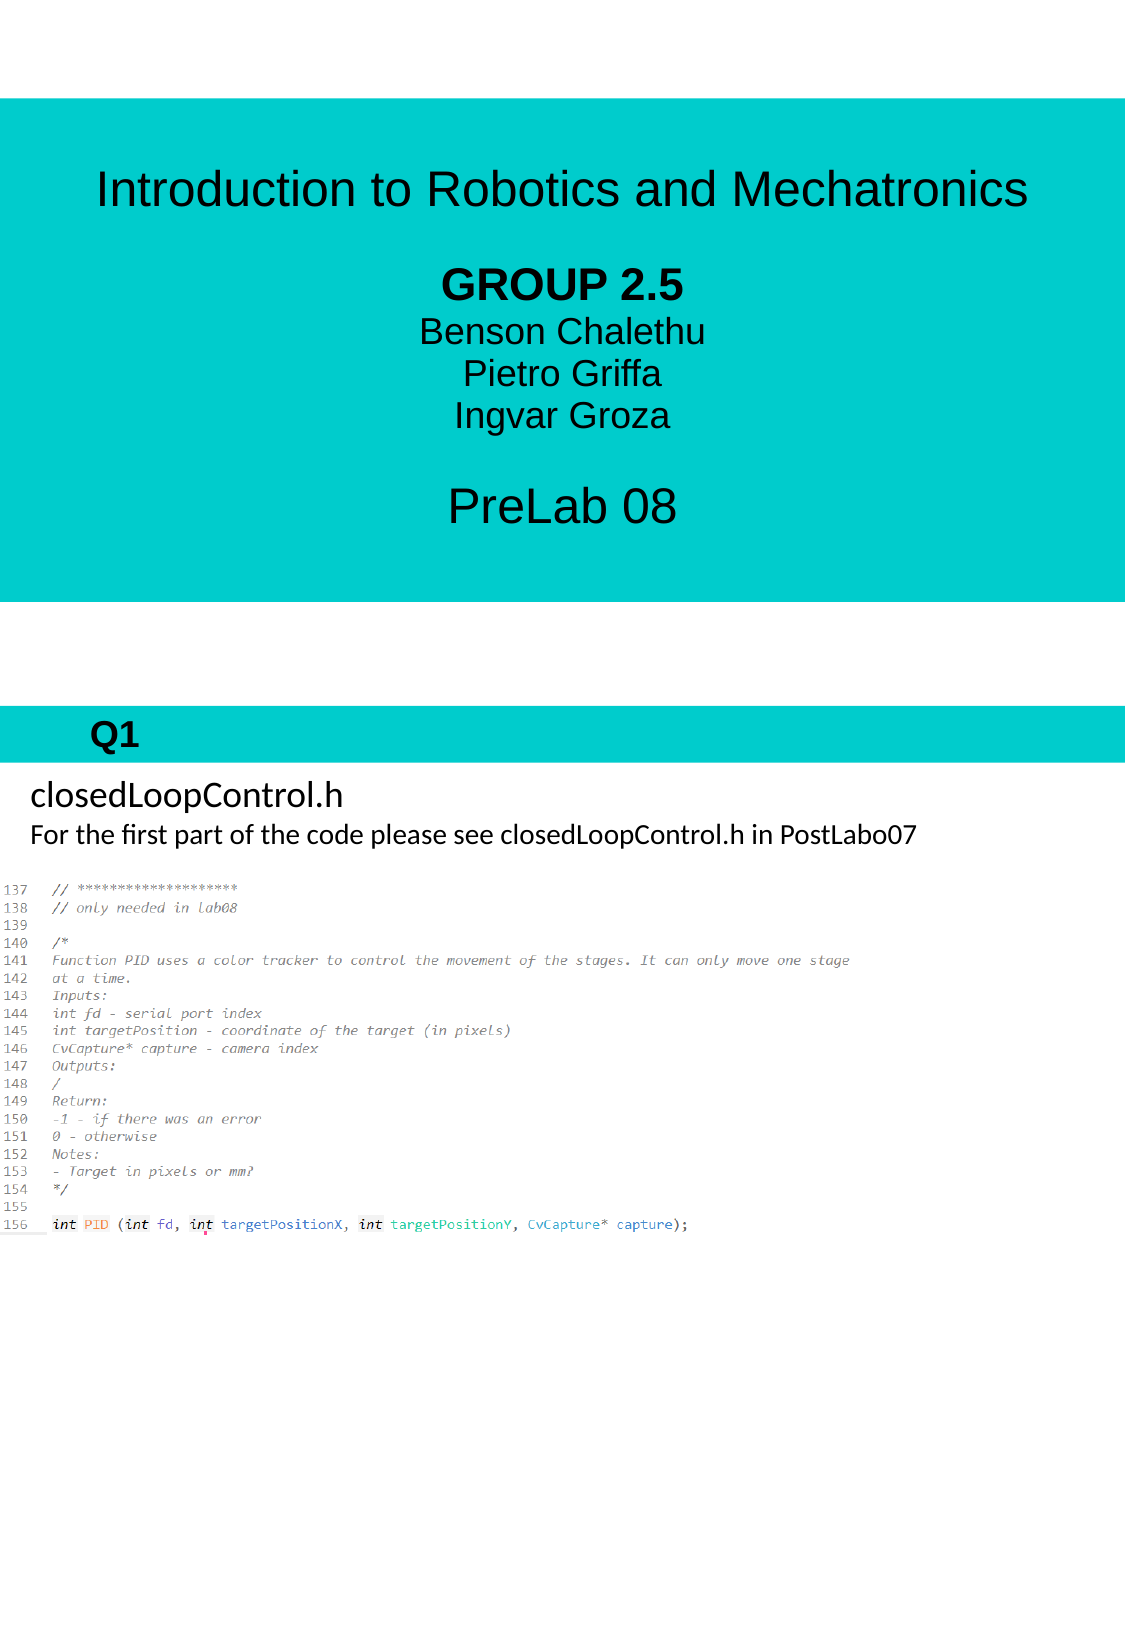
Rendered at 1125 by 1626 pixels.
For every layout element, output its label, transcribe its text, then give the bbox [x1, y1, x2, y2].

picture [0, 880, 1125, 1235]
text_box Q1 [0, 705, 1125, 763]
text_box closedLoopControl.h For the first part of the code please see closedLoopControl.h in PostLabo07 [15, 762, 1090, 859]
text_box Introduction to Robotics and Mechatronics GROUP 2.5 Benson Chalethu Pietro Griffa Ingvar Groza PreLab 08 [0, 98, 1125, 602]
